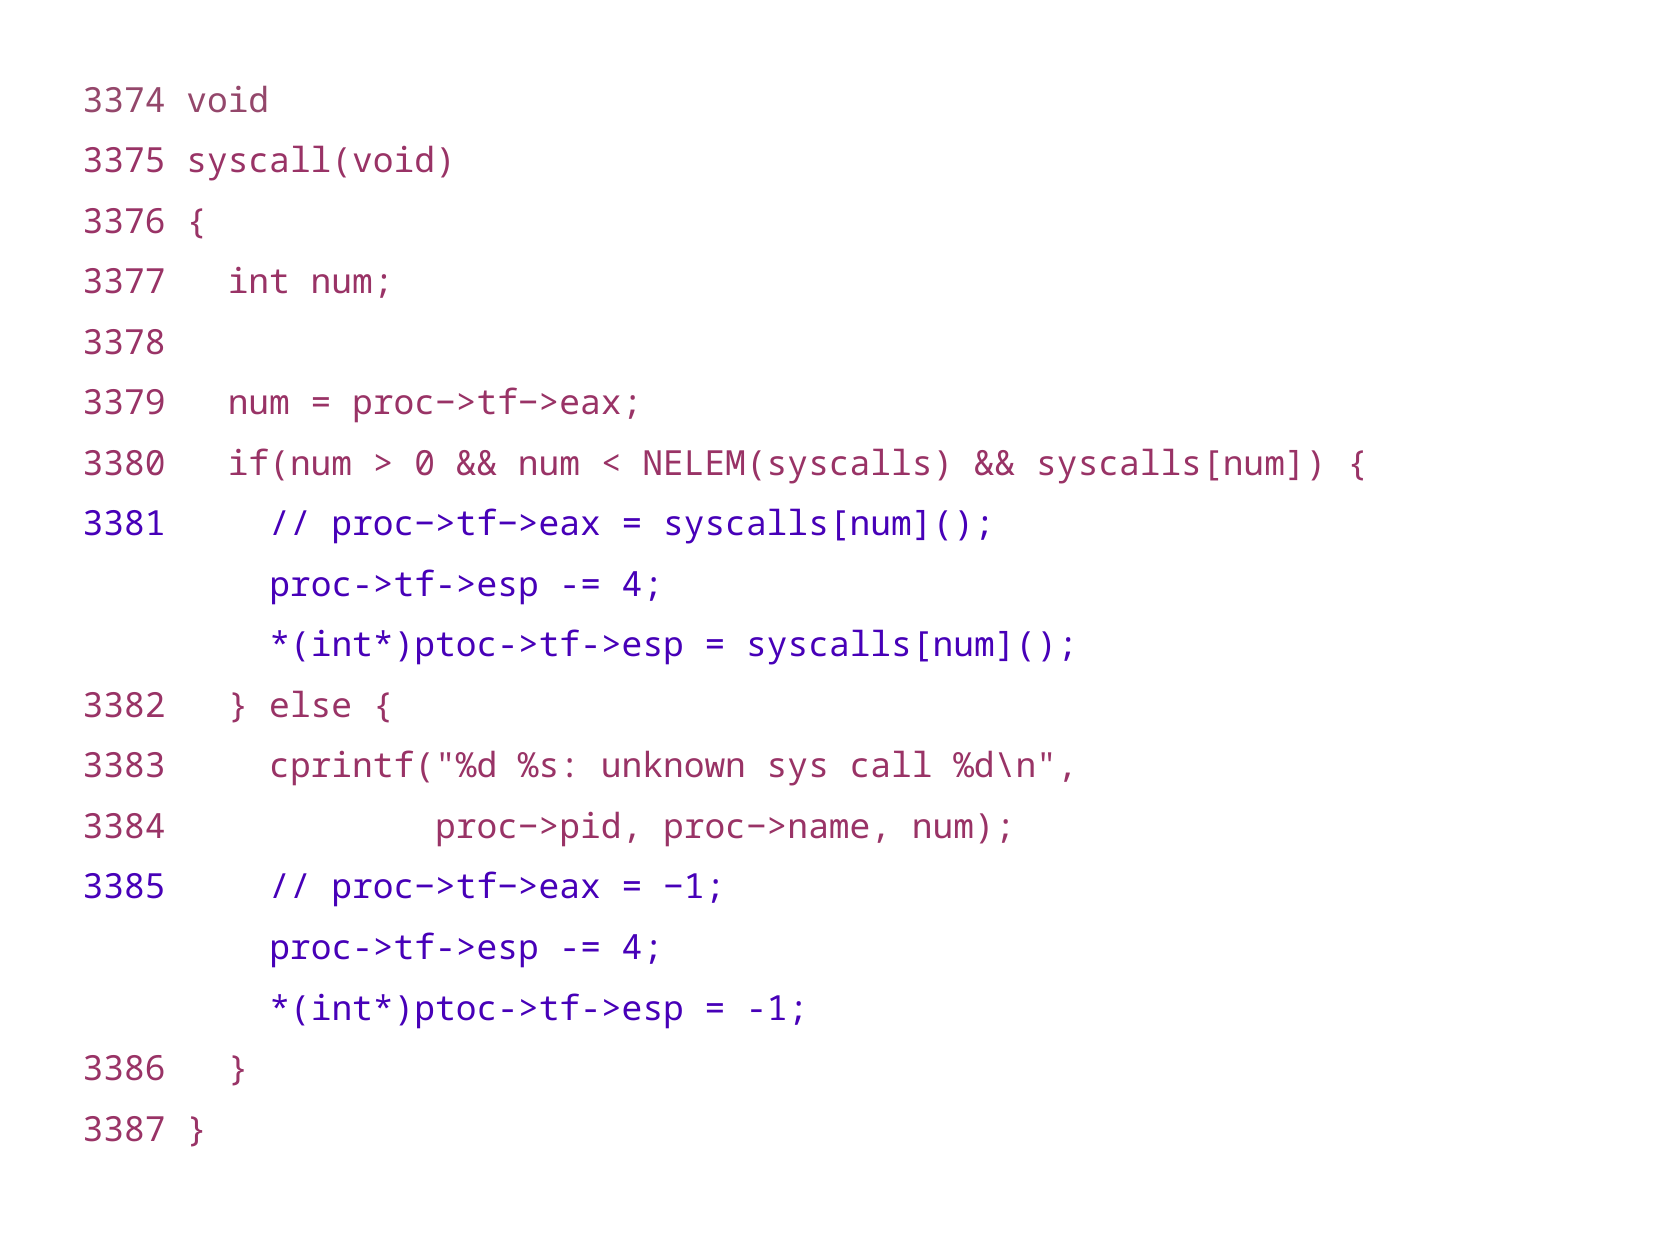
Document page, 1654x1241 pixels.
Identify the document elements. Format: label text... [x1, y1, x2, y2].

list 3374 void 3375 syscall(void) 3376 { 3377 int num; 3378 3379 num = proc−>tf−>eax; 3380 if(num > 0 && num < NELEM(syscalls) && syscalls[num]) { 3381 // proc−>tf−>eax = syscalls[num](); proc->tf->esp -= 4; *(int*)ptoc->tf->esp = syscalls[num](); 3382 } else { 3383 cprintf("%d %s: unknown sys call %d\n", 3384 proc−>pid, proc−>name, num); 3385 // proc−>tf−>eax = −1; proc->tf->esp -= 4; *(int*)ptoc->tf->esp = -1; 3386 } 3387 } [82, 75, 1571, 1163]
